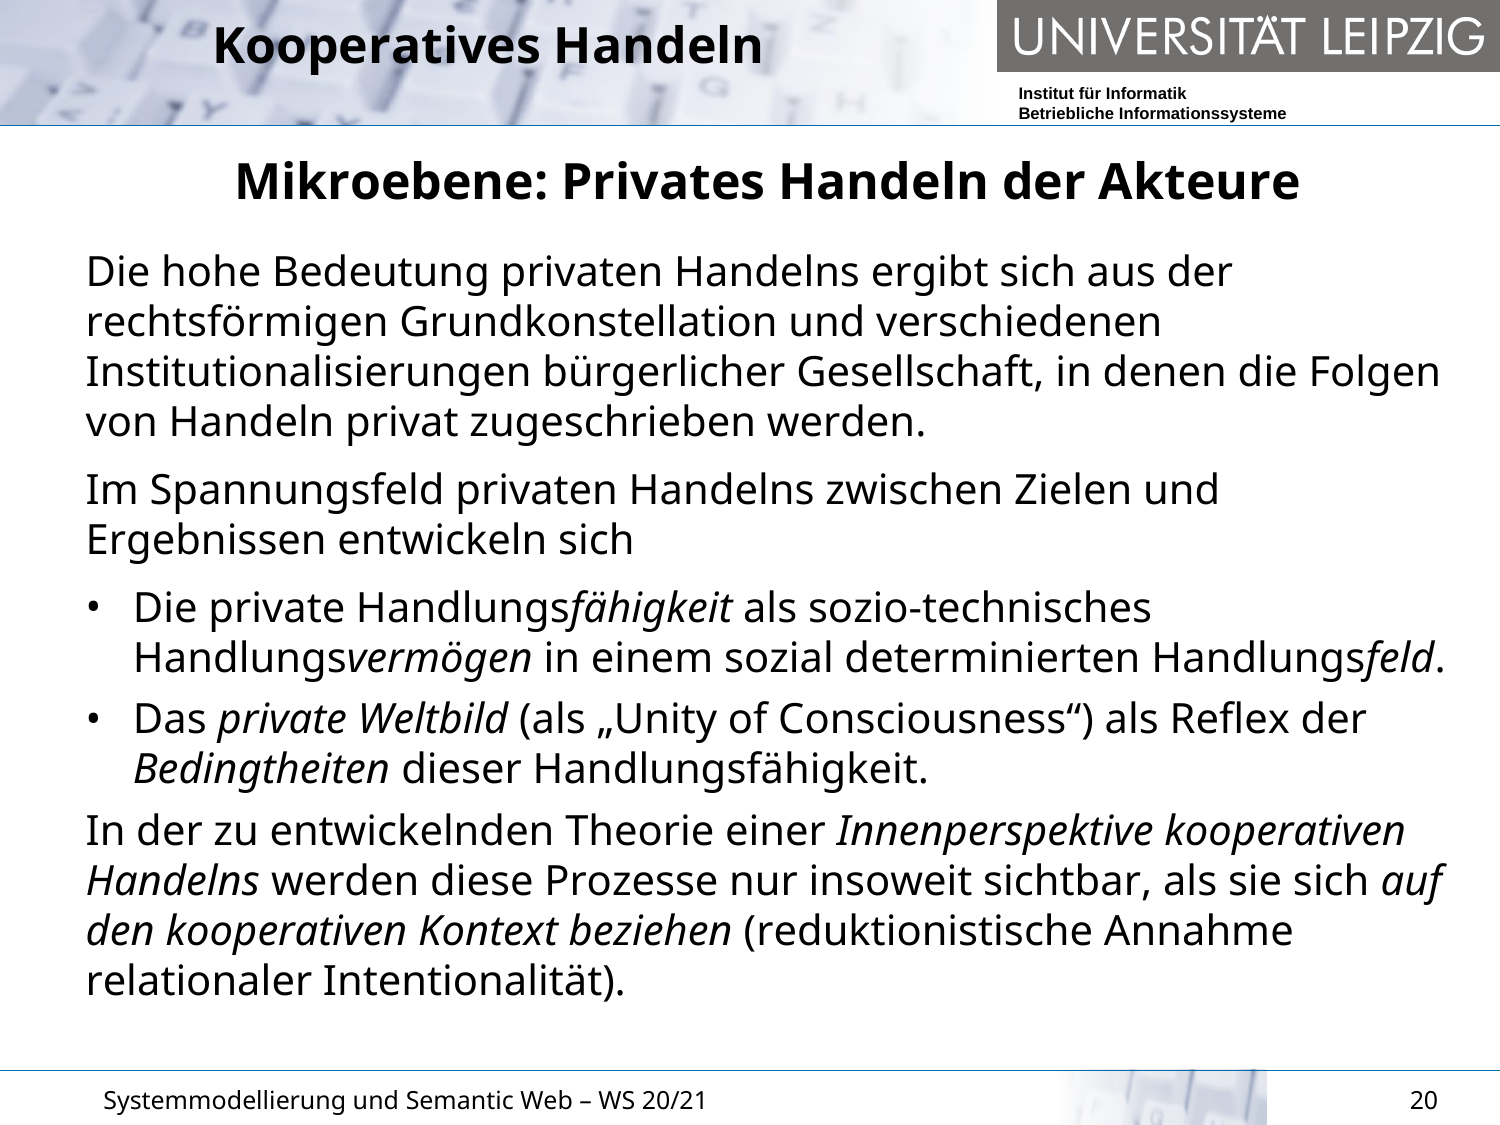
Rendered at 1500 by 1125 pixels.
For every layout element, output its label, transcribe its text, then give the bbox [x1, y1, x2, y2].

text_box Kooperatives Handeln [197, 5, 780, 81]
picture [1057, 1071, 1267, 1125]
picture [0, 0, 1500, 125]
text_box Mikroebene: Privates Handeln der Akteure Die hohe Bedeutung privaten Handelns ergibt sich aus der rechtsförmigen Grundkonstellation und verschiedenen Institutionalisierungen bürgerlicher Gesellschaft, in denen die Folgen von Handeln privat zugeschrieben werden. Im Spannungsfeld privaten Handelns zwischen Zielen und Ergebnissen entwickeln sich Die private Handlungsfähigkeit als sozio-technisches Handlungsvermögen in einem sozial determinierten Handlungsfeld. Das private Weltbild (als „Unity of Consciousness“) als Reflex der Bedingtheiten dieser Handlungsfähigkeit. In der zu entwickelnden Theorie einer Innenperspektive kooperativen Handelns werden diese Prozesse nur insoweit sichtbar, als sie sich auf den kooperativen Kontext beziehen (reduktionistische Annahme relationaler Intentionalität). [70, 141, 1465, 1012]
